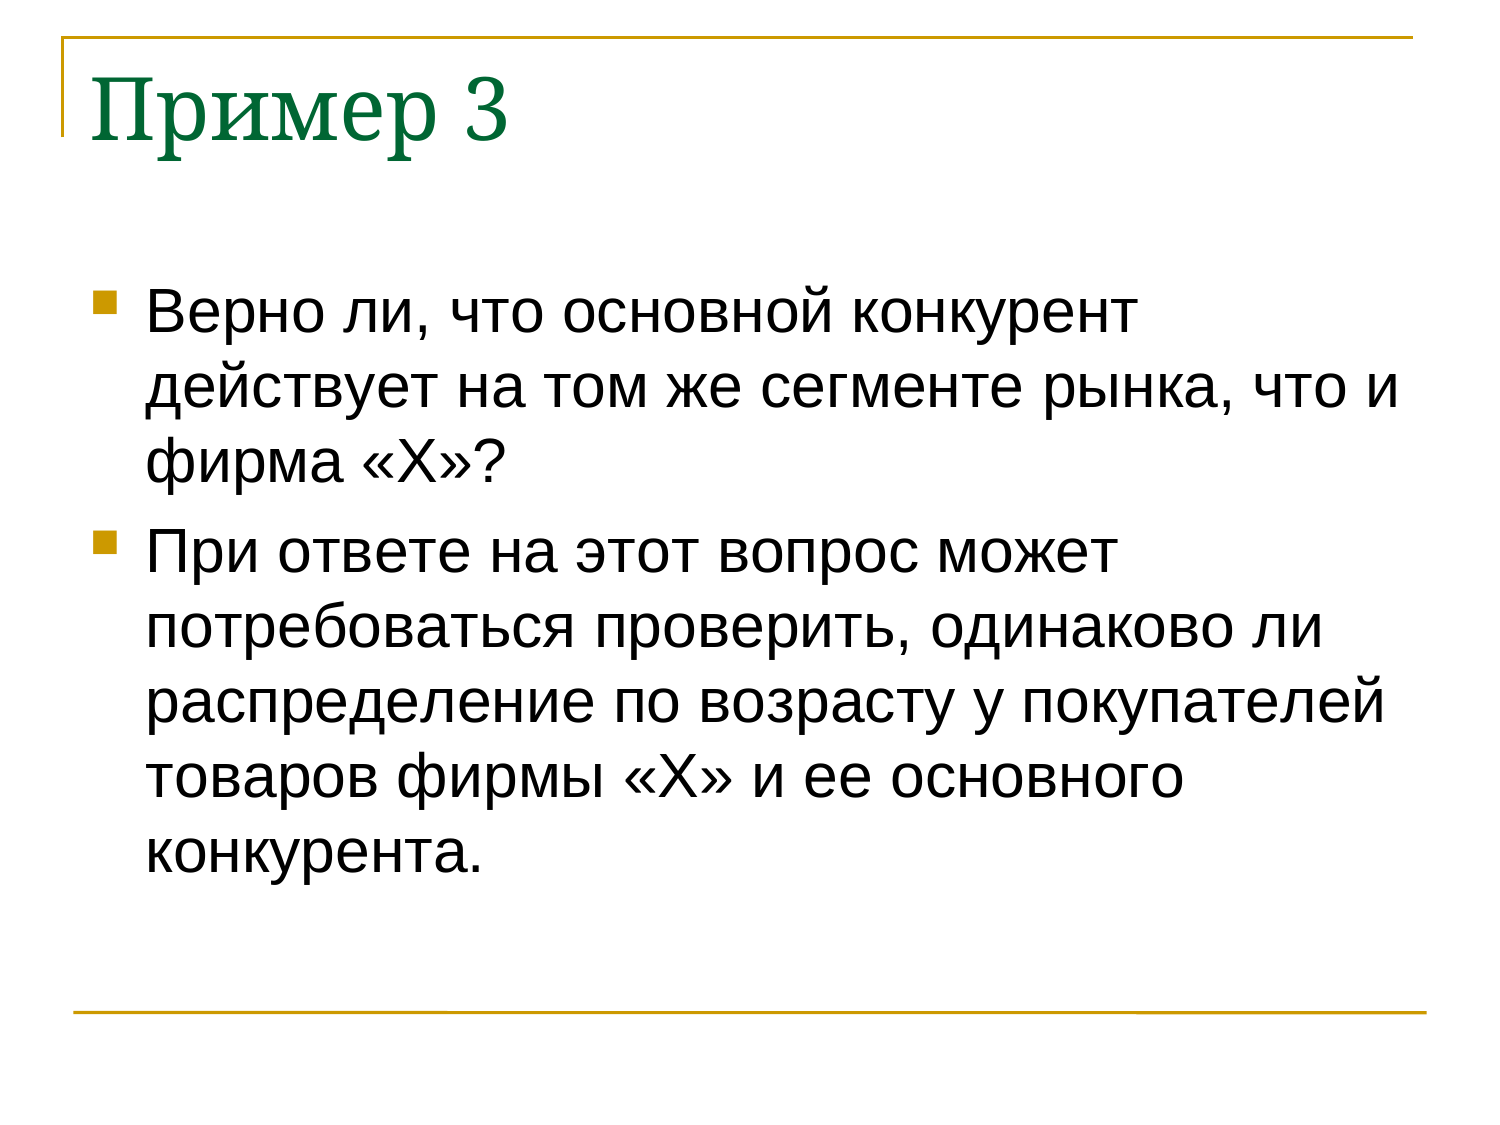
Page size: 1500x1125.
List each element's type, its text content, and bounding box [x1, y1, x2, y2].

list Верно ли, что основной конкурент действует на том же сегменте рынка, что и фирма «Х»? При ответе на этот вопрос может потребоваться проверить, одинаково ли распределение по возрасту у покупателей товаров фирмы «Х» и ее основного конкурента. [75, 262, 1426, 1006]
title Пример 3 [75, 45, 1426, 233]
